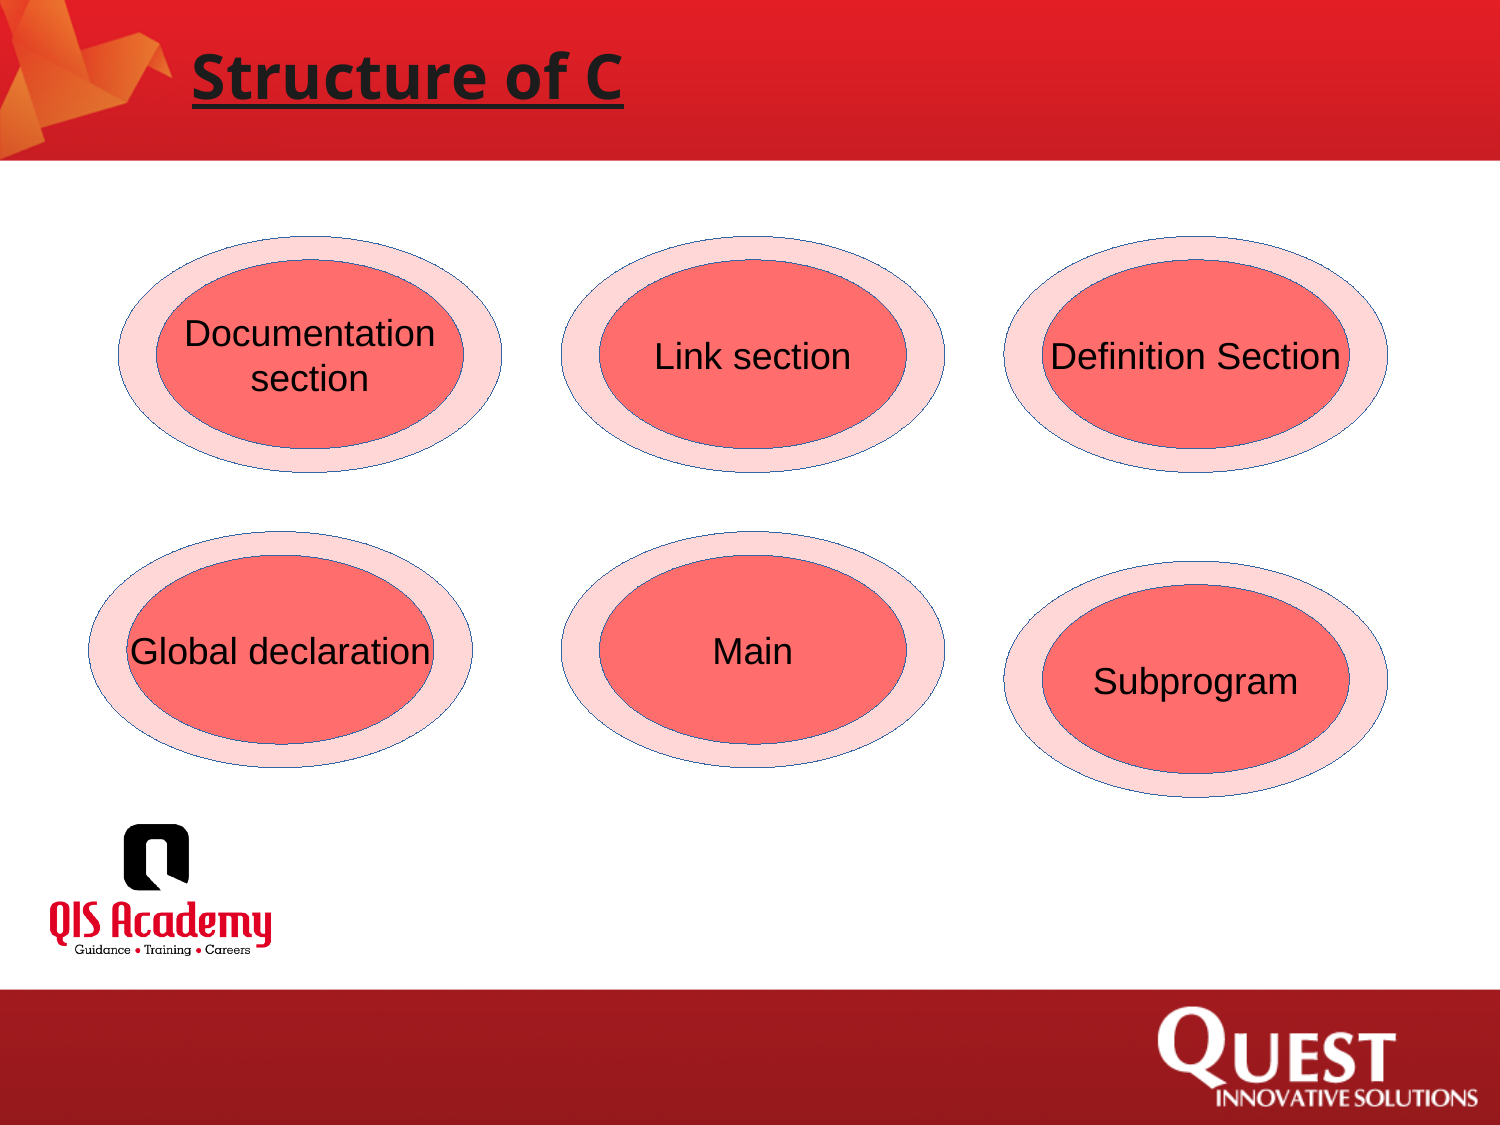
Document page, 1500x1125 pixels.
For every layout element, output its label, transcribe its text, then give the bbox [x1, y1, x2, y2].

title Structure of C [177, 29, 1500, 156]
text_box [118, 236, 502, 473]
text_box Documentation section [156, 259, 464, 449]
text_box [1003, 236, 1388, 473]
text_box [561, 236, 945, 473]
text_box Subprogram [1042, 584, 1350, 774]
text_box [1003, 561, 1388, 798]
text_box Main [599, 555, 907, 745]
text_box [561, 531, 945, 768]
text_box Definition Section [1042, 259, 1350, 449]
text_box Global declaration [126, 555, 434, 745]
text_box Link section [599, 259, 907, 449]
text_box [88, 531, 473, 768]
